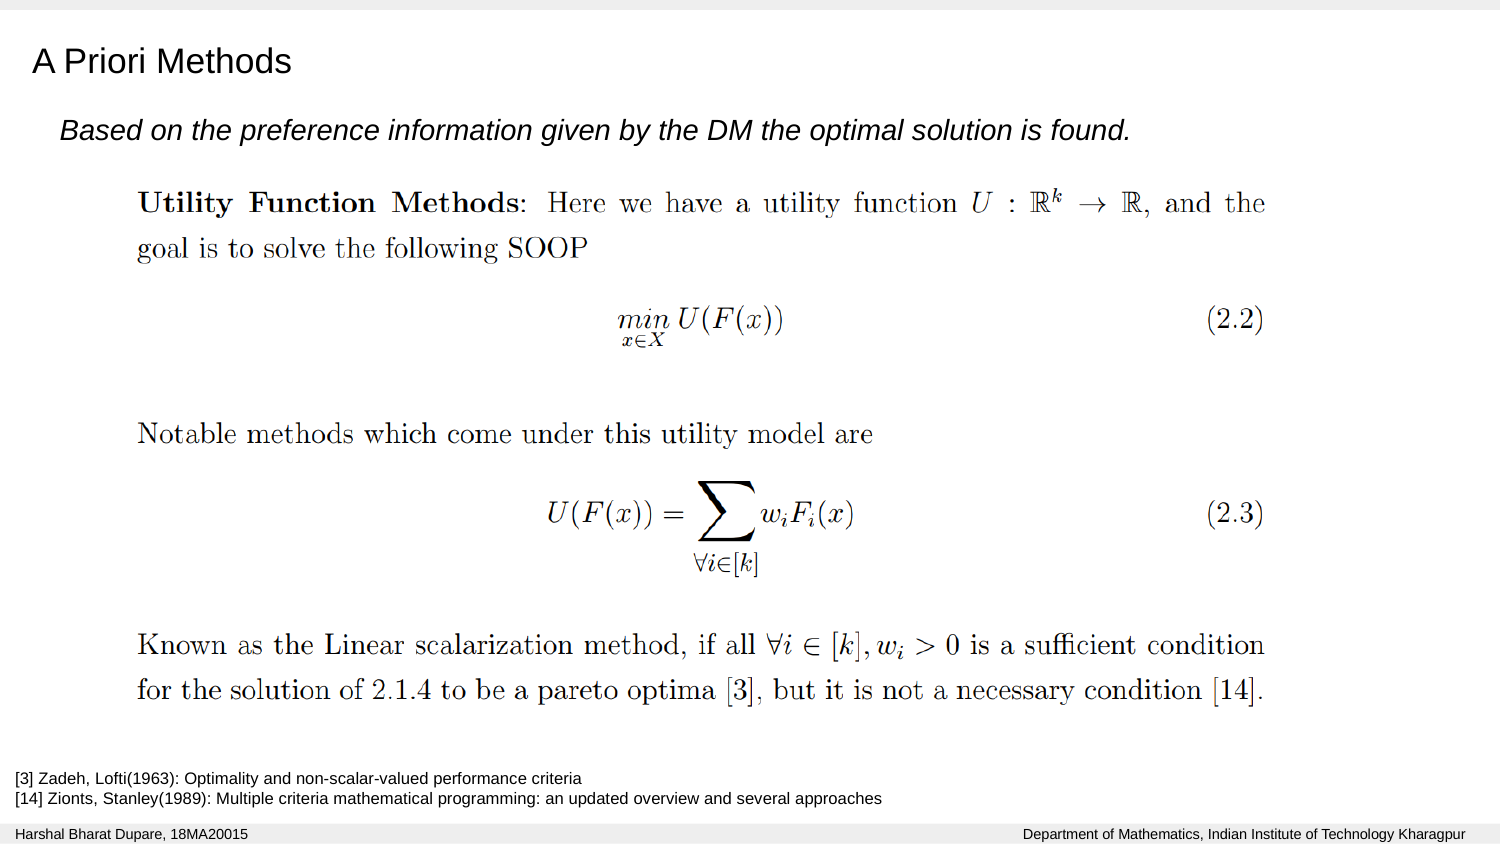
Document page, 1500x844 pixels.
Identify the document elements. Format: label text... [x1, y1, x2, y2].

text_box Harshal Bharat Dupare, 18MA20015 Department of Mathematics, Indian Institute of Technology Kharagpur [0, 823, 1500, 844]
picture [85, 152, 1313, 730]
text_box A Priori Methods [7, 22, 500, 96]
text_box [3] Zadeh, Lofti(1963): Optimality and non-scalar-valued performance criteria [14] Zionts, Stanley(1989): Multiple criteria mathematical programming: an updated overview and several approaches [0, 752, 1500, 823]
text_box Based on the preference information given by the DM the optimal solution is found. [44, 96, 1456, 162]
text_box [0, 0, 1500, 10]
